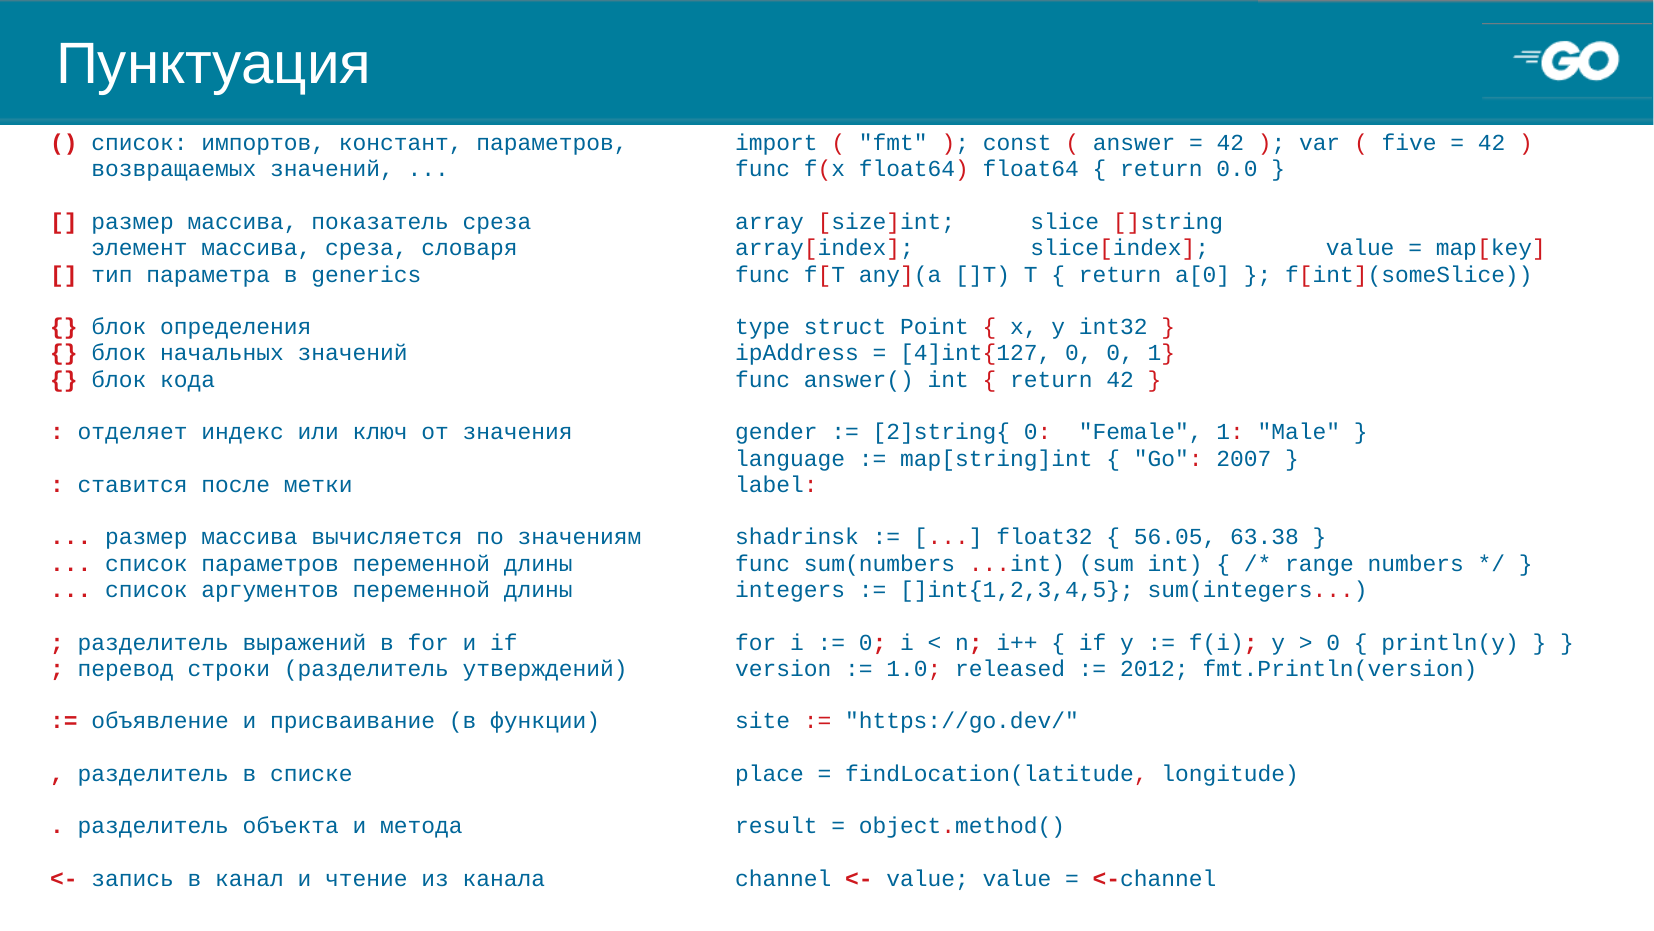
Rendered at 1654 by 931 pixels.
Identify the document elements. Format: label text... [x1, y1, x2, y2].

text_box Пунктуация [41, 23, 1495, 104]
text_box import ( "fmt" ); const ( answer = 42 ); var ( five = 42 ) func f(x float64) float64 { return 0.0 } array [size]int; slice []string array[index]; slice[index]; value = map[key] func f[T any](a []T) T { return a[0] }; f[int](someSlice)) type struct Point { x, y int32 } ipAddress = [4]int{127, 0, 0, 1} func answer() int { return 42 } gender := [2]string{ 0: "Female", 1: "Male" } language := map[string]int { "Go": 2007 } label: shadrinsk := [...] float32 { 56.05, 63.38 } func sum(numbers ...int) (sum int) { /* range numbers */ } integers := []int{1,2,3,4,5}; sum(integers...) for i := 0; i < n; i++ { if y := f(i); y > 0 { println(y) } } version := 1.0; released := 2012; fmt.Println(version) site := "https://go.dev/" place = findLocation(latitude, longitude) result = object.method() channel <- value; value = <-channel [720, 124, 1630, 902]
picture [1542, 41, 1619, 81]
text_box () список: импортов, констант, параметров, возвращаемых значений, ... [] размер массива, показатель среза элемент массива, среза, словаря [] тип параметра в generics {} блок определения {} блок начальных значений {} блок кода : отделяет индекс или ключ от значения : ставится после метки ... размер массива вычисляется по значениям ... список параметров переменной длины ... список аргументов переменной длины ; разделитель выражений в for и if ; перевод строки (разделитель утверждений) := объявление и присваивание (в функции) , разделитель в списке . разделитель объекта и метода <- запись в канал и чтение из канала [35, 124, 721, 928]
